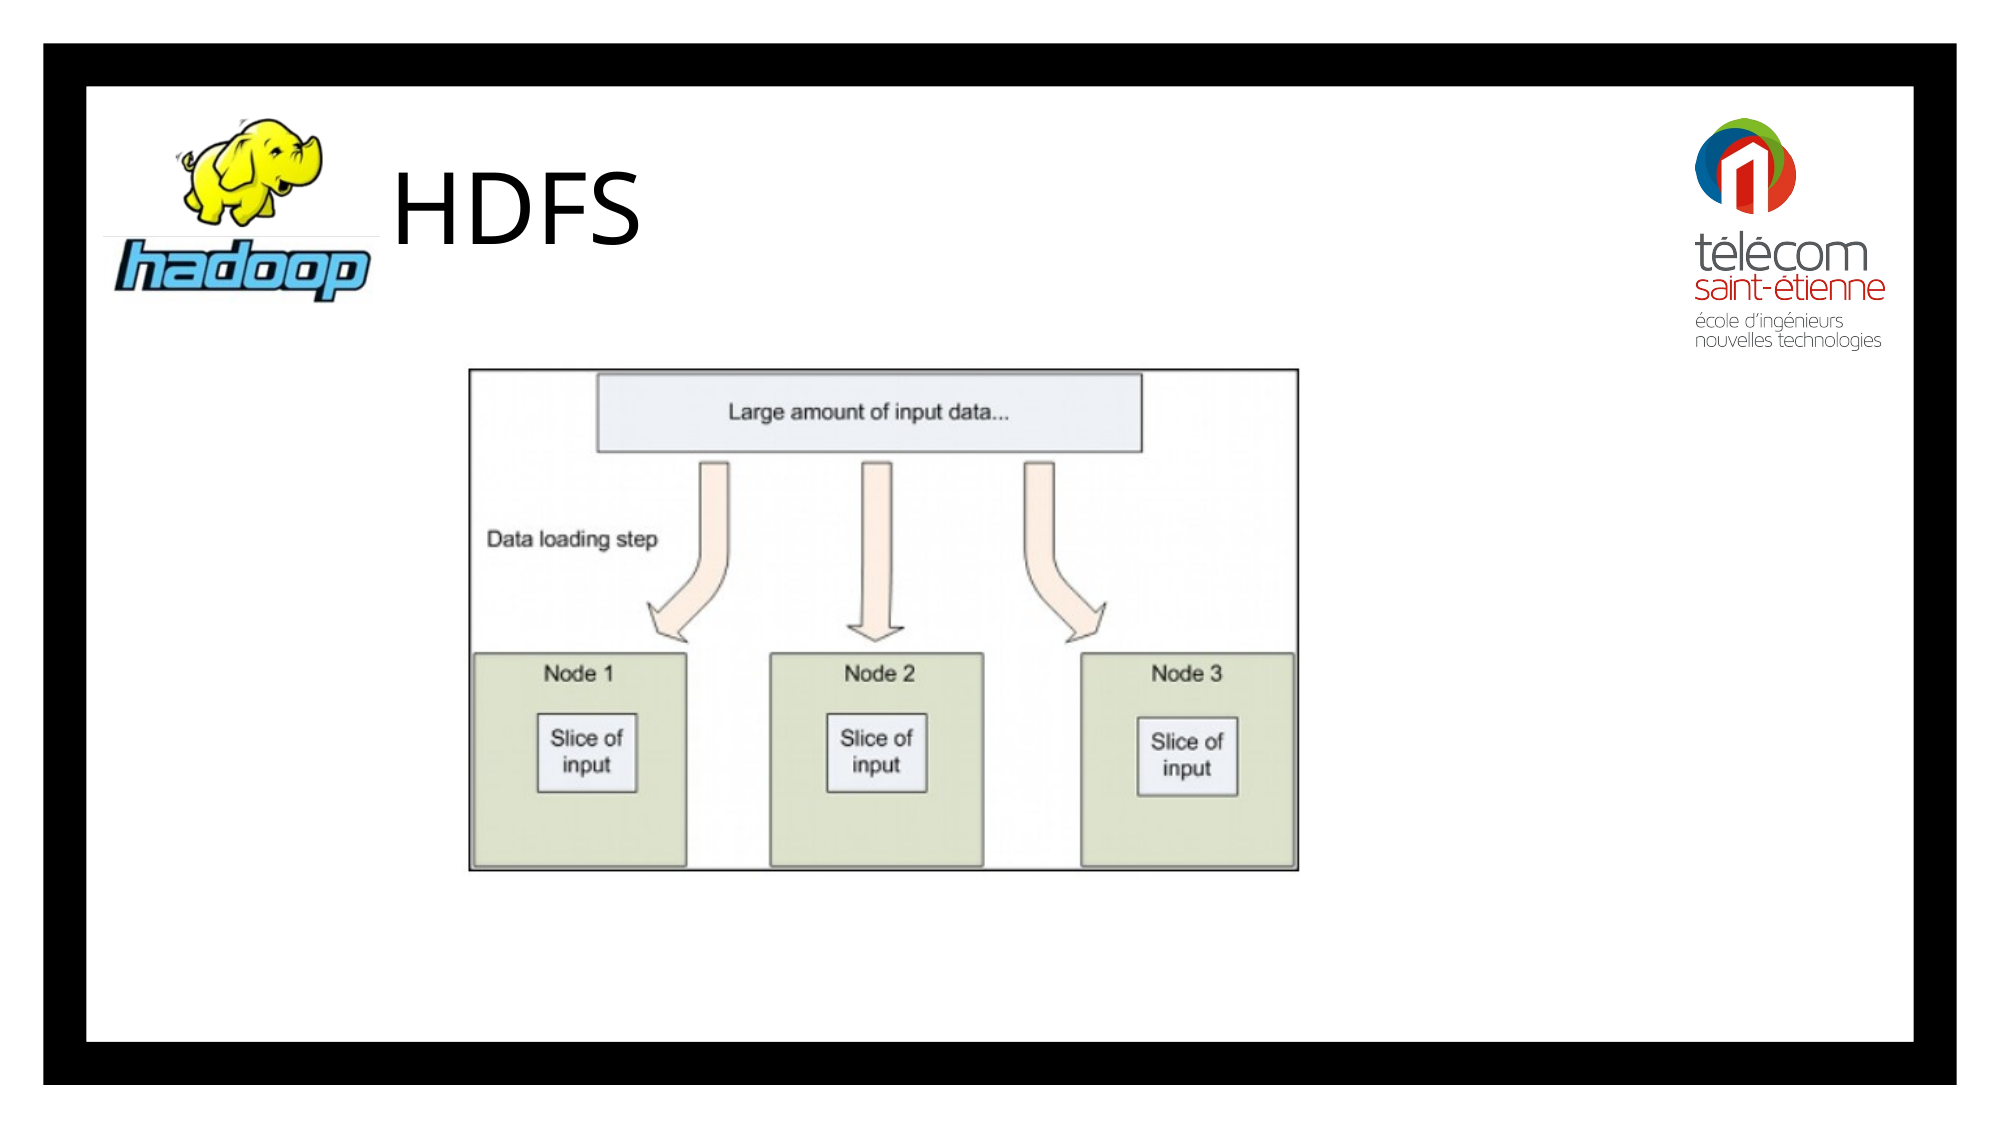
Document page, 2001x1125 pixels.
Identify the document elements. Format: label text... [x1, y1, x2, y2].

picture [450, 350, 1315, 892]
picture [1715, 134, 1730, 138]
title HDFS [380, 138, 1849, 304]
picture [103, 118, 380, 305]
picture [1695, 118, 1885, 351]
